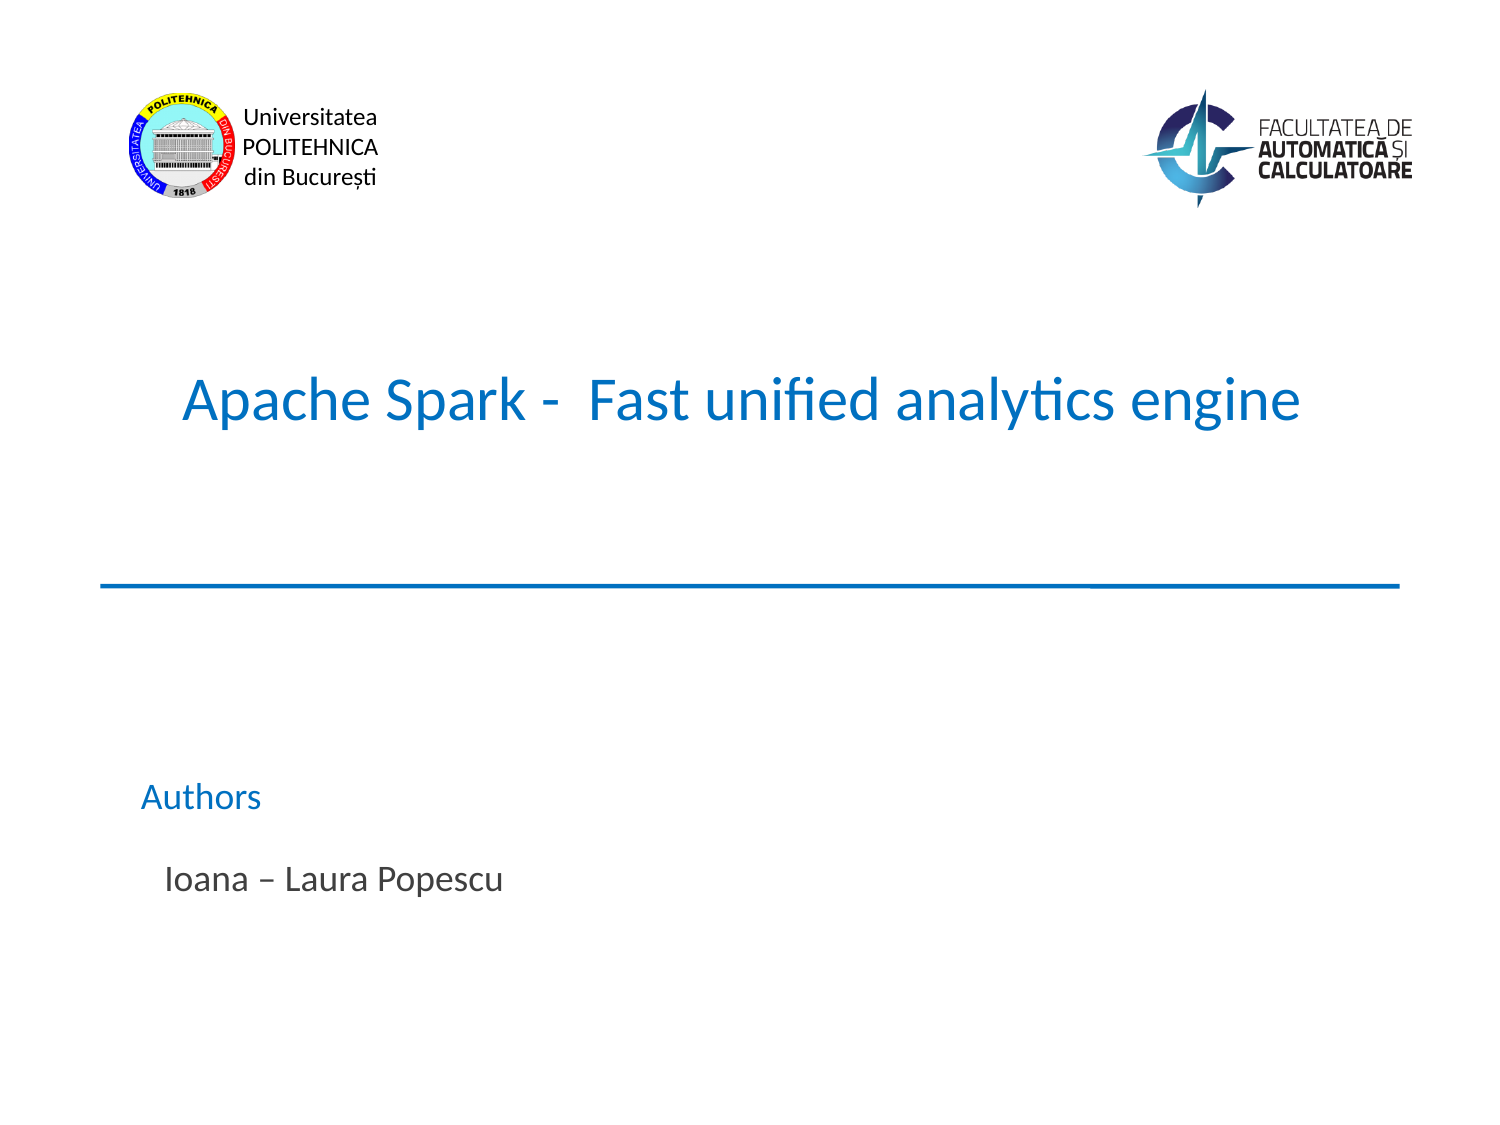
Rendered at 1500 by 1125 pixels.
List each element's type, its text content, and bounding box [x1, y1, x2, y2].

text_box Ioana – Laura Popescu [149, 824, 520, 907]
picture [128, 92, 235, 198]
text_box Authors [126, 764, 277, 825]
title Apache Spark - Fast unified analytics engine [112, 349, 1388, 591]
picture [1142, 89, 1412, 208]
